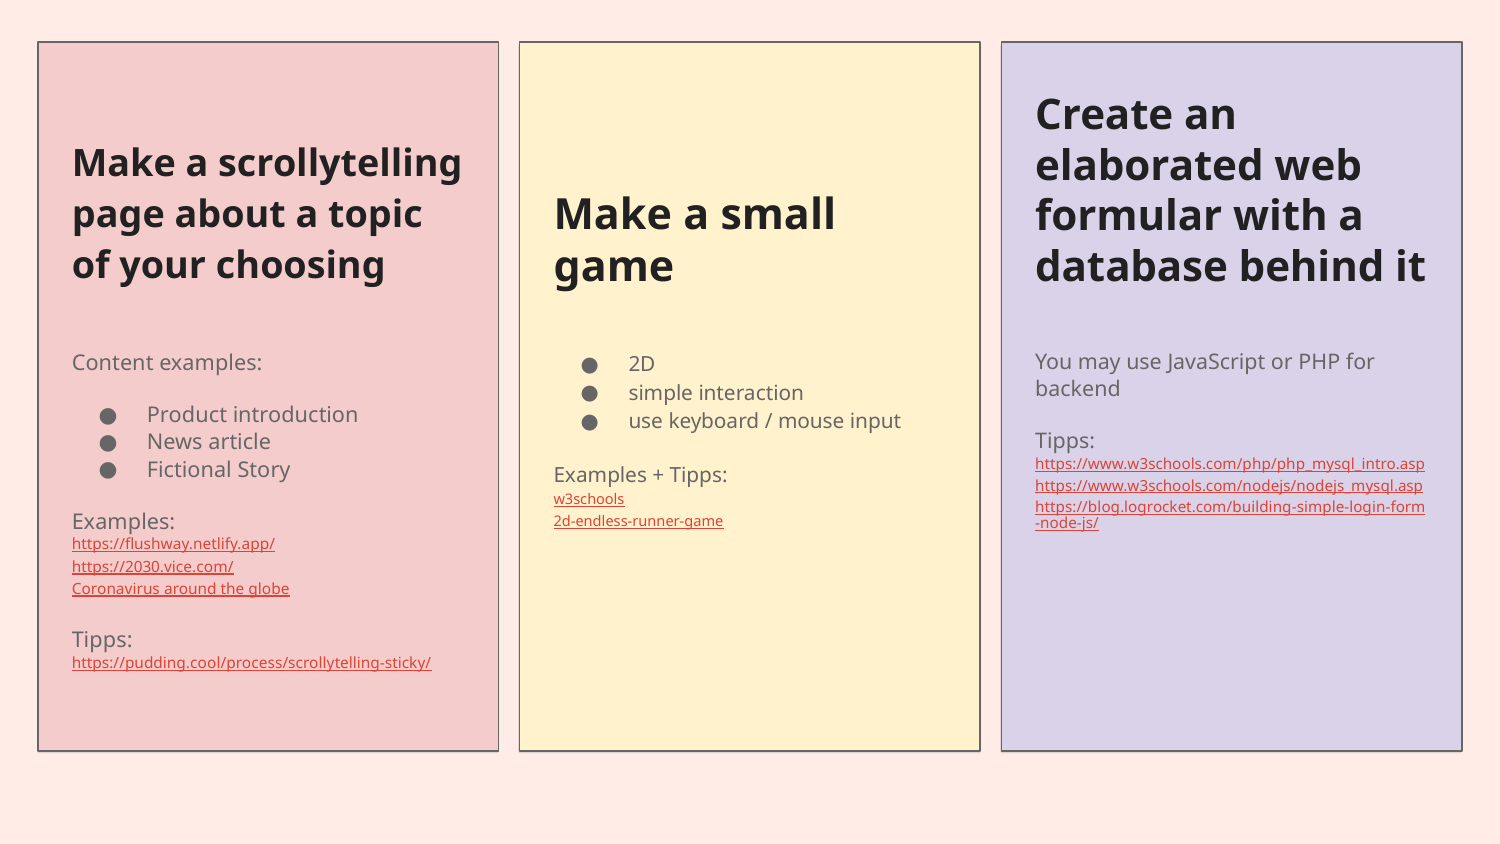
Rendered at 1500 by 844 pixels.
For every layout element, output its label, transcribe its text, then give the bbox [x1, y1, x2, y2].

list 2D simple interaction use keyboard / mouse input Examples + Tipps: w3schools 2d-endless-runner-game [538, 332, 962, 723]
text_box [1001, 41, 1462, 751]
text_box [519, 41, 981, 751]
text_box [37, 41, 499, 751]
list You may use JavaScript or PHP for backend Tipps: https://www.w3schools.com/php/php_mysql_intro.asp https://www.w3schools.com/nodejs/nodejs_mysql.asp https://blog.logrocket.com/building-simple-login-form-node-js/ [1020, 332, 1444, 723]
title Make a small game [538, 68, 962, 305]
title Create an elaborated web formular with a database behind it [1020, 68, 1444, 305]
list Content examples: Product introduction News article Fictional Story Examples: https://flushway.netlify.app/ https://2030.vice.com/ Coronavirus around the globe Tipps: https://pudding.cool/process/scrollytelling-sticky/ [56, 332, 480, 723]
title Make a scrollytelling page about a topic of your choosing [56, 68, 480, 305]
